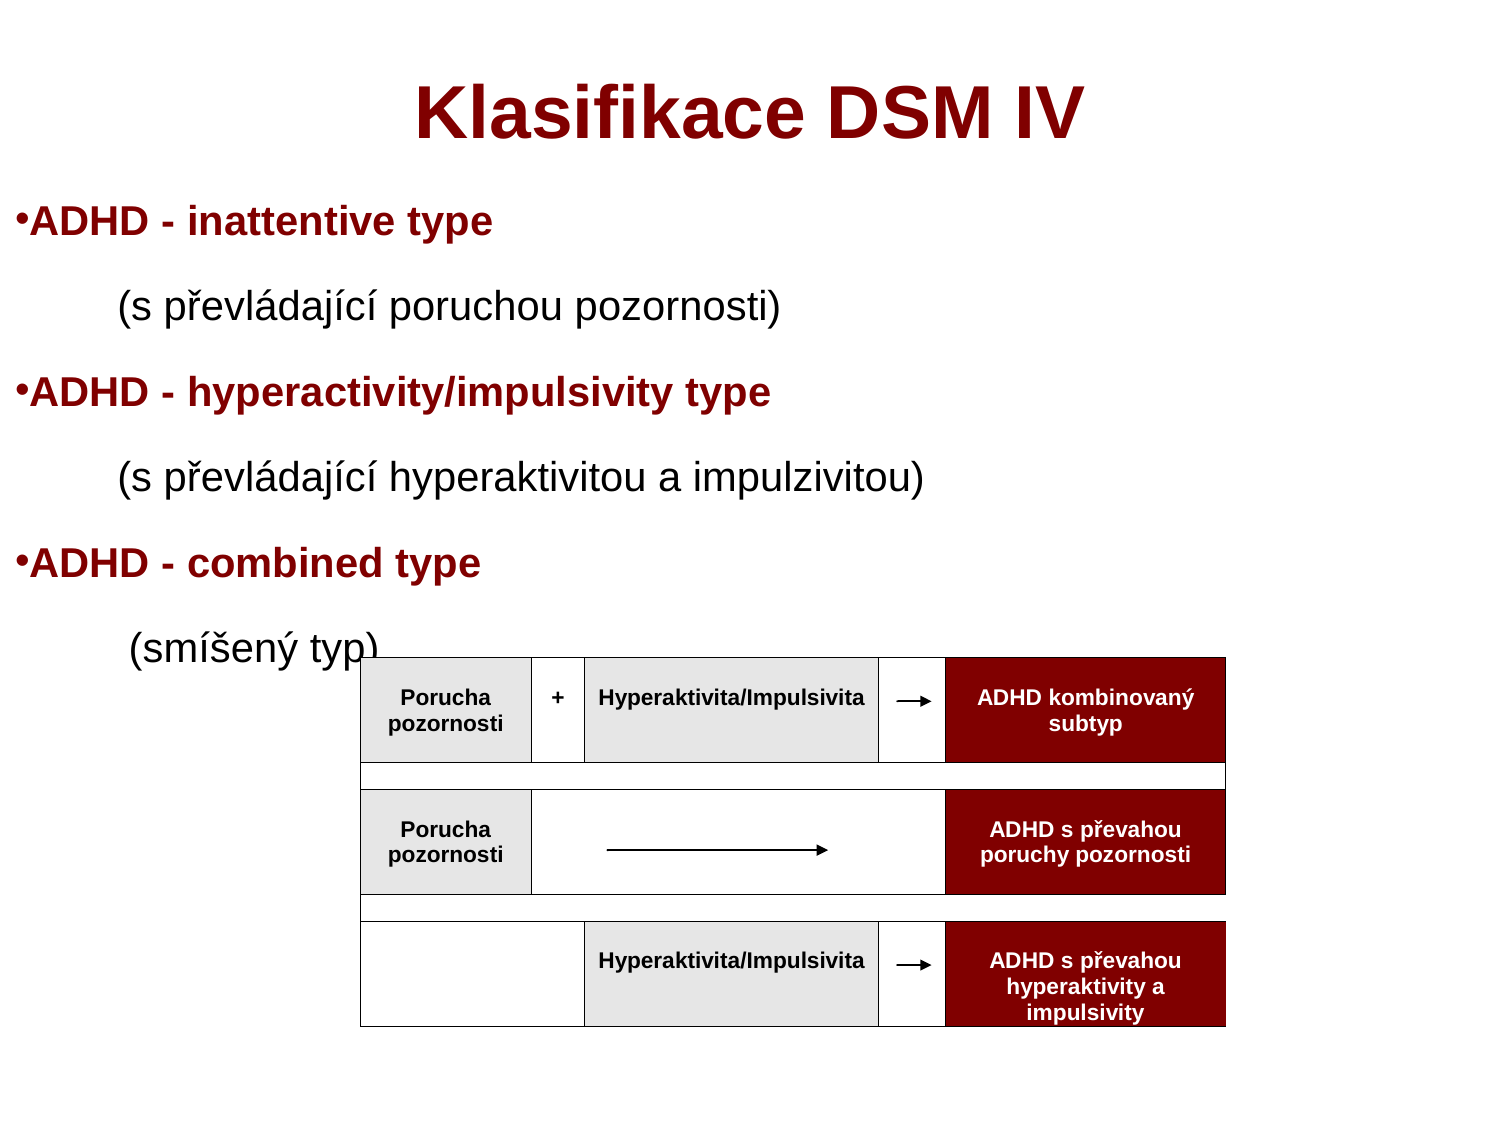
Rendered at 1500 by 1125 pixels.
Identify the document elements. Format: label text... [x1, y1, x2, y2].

chart [360, 657, 1500, 1125]
list ADHD - inattentive type (s převládající poruchou pozornosti) ADHD - hyperactivity/impulsivity type (s převládající hyperaktivitou a impulzivitou) ADHD - combined type (smíšený typ) [0, 160, 1483, 1125]
title Klasifikace DSM IV [75, 45, 1426, 160]
